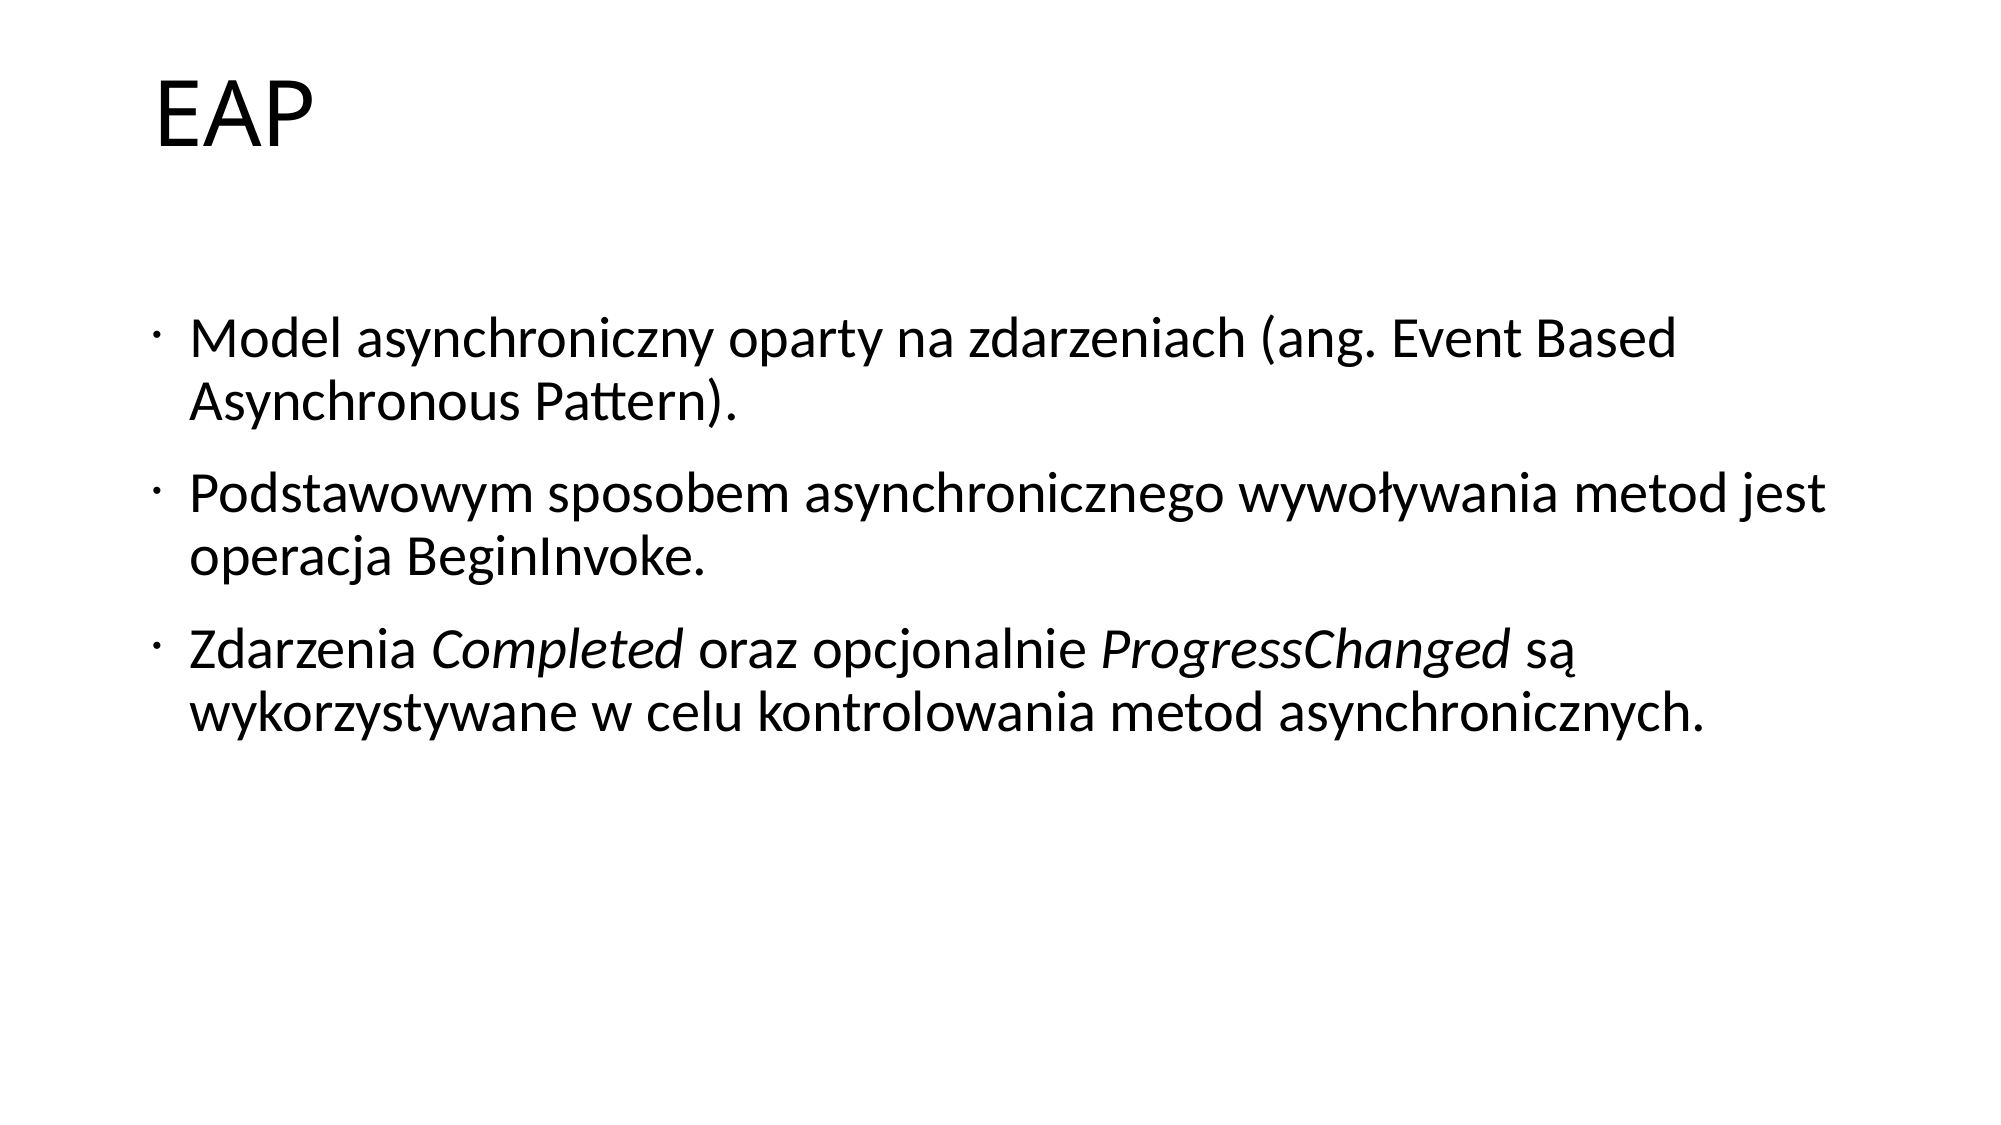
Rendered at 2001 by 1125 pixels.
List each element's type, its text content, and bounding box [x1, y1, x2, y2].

list Model asynchroniczny oparty na zdarzeniach (ang. Event Based Asynchronous Pattern). Podstawowym sposobem asynchronicznego wywoływania metod jest operacja BeginInvoke. Zdarzenia Completed oraz opcjonalnie ProgressChanged są wykorzystywane w celu kontrolowania metod asynchronicznych. [137, 299, 1863, 1014]
title EAP [137, 59, 1863, 278]
